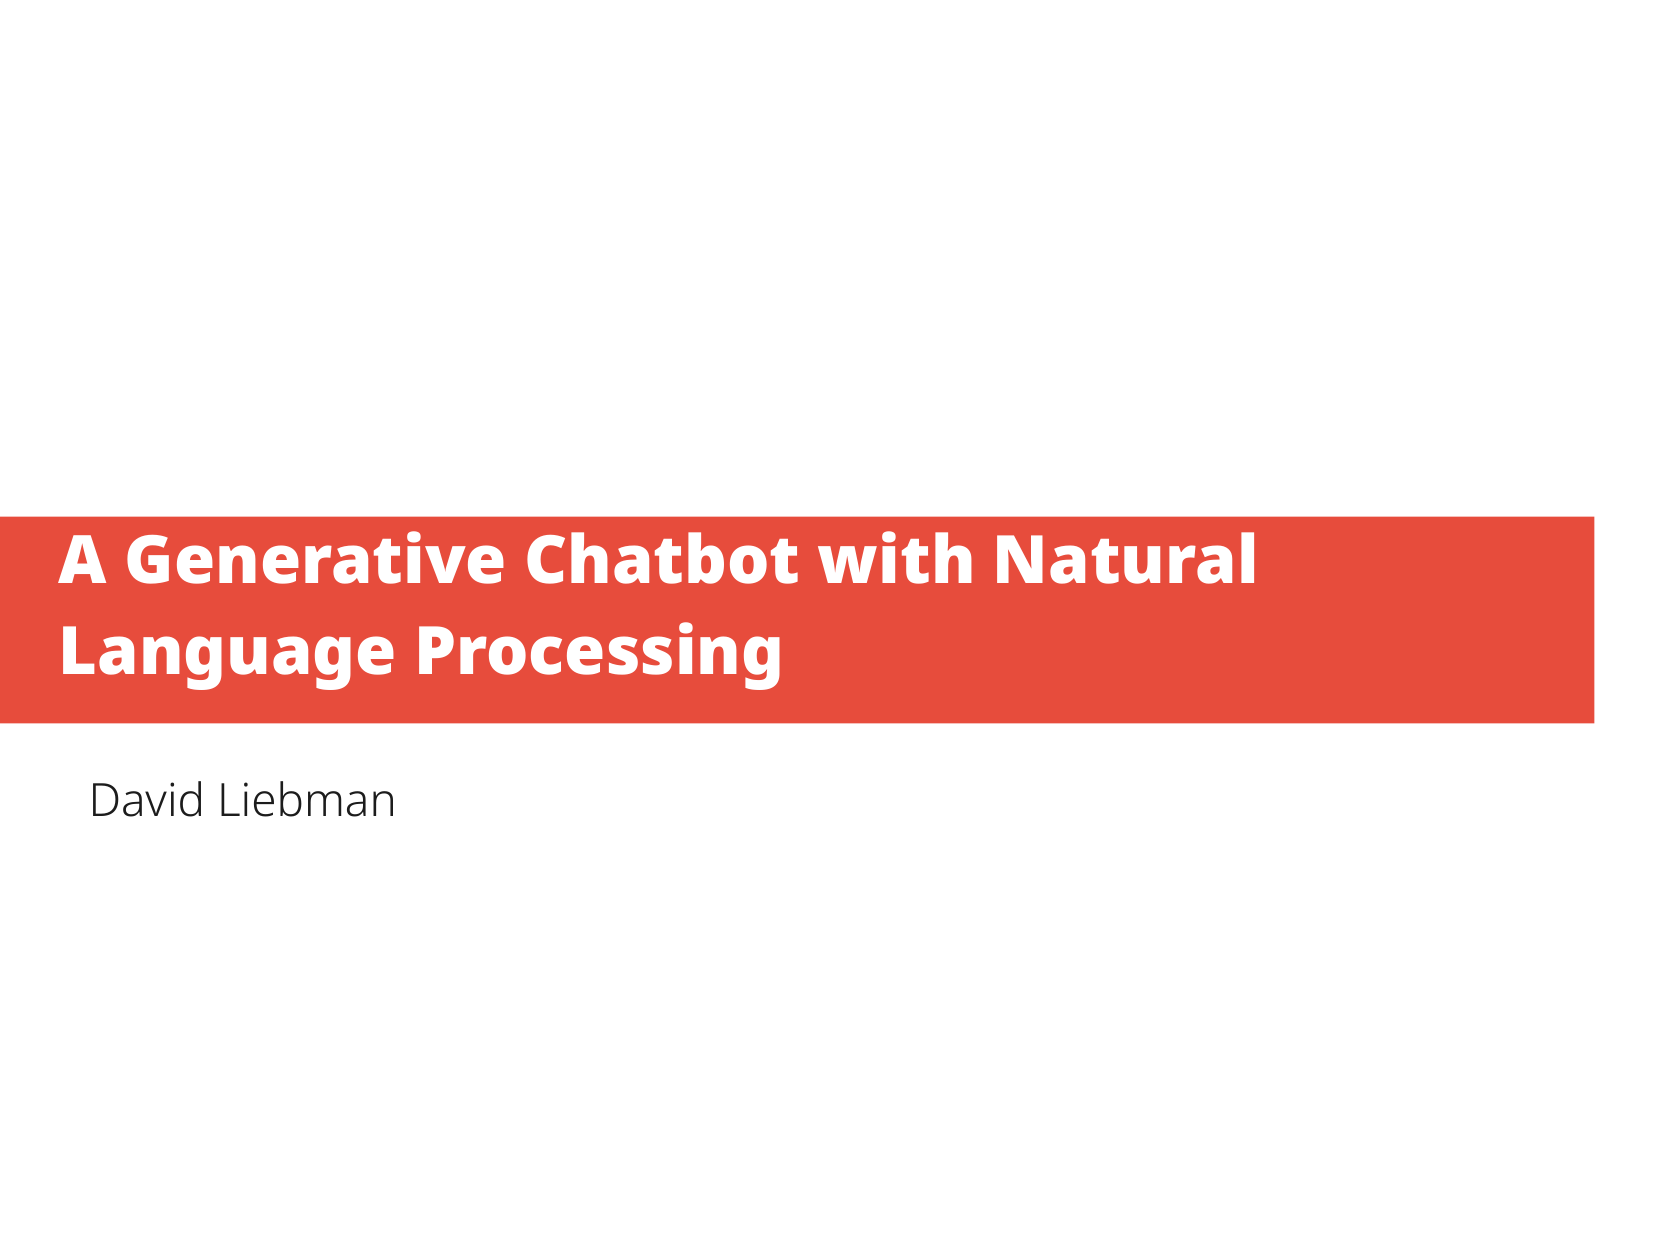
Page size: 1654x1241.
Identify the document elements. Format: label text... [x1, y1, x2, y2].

title A Generative Chatbot with Natural Language Processing [59, 546, 1595, 694]
subtitle David Liebman [88, 767, 1595, 1182]
